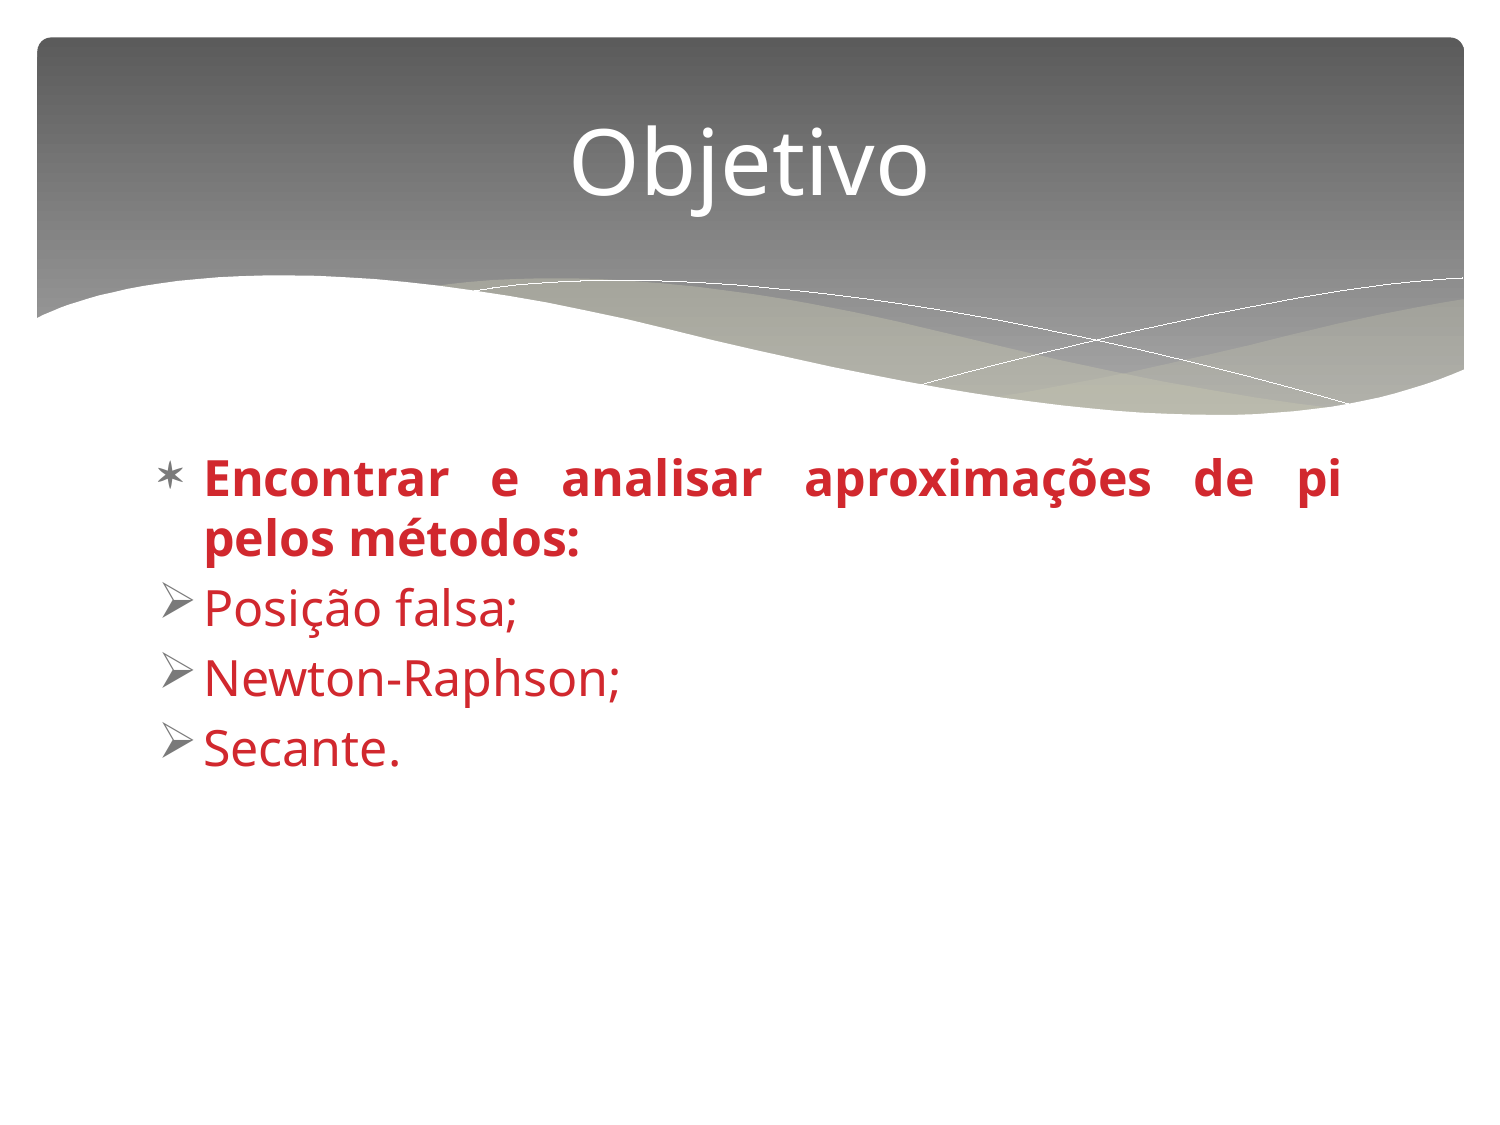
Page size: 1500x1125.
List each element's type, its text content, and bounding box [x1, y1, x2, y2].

list Encontrar e analisar aproximações de pi pelos métodos: Posição falsa; Newton-Raphson; Secante. [143, 438, 1359, 1005]
title Objetivo [75, 55, 1425, 261]
